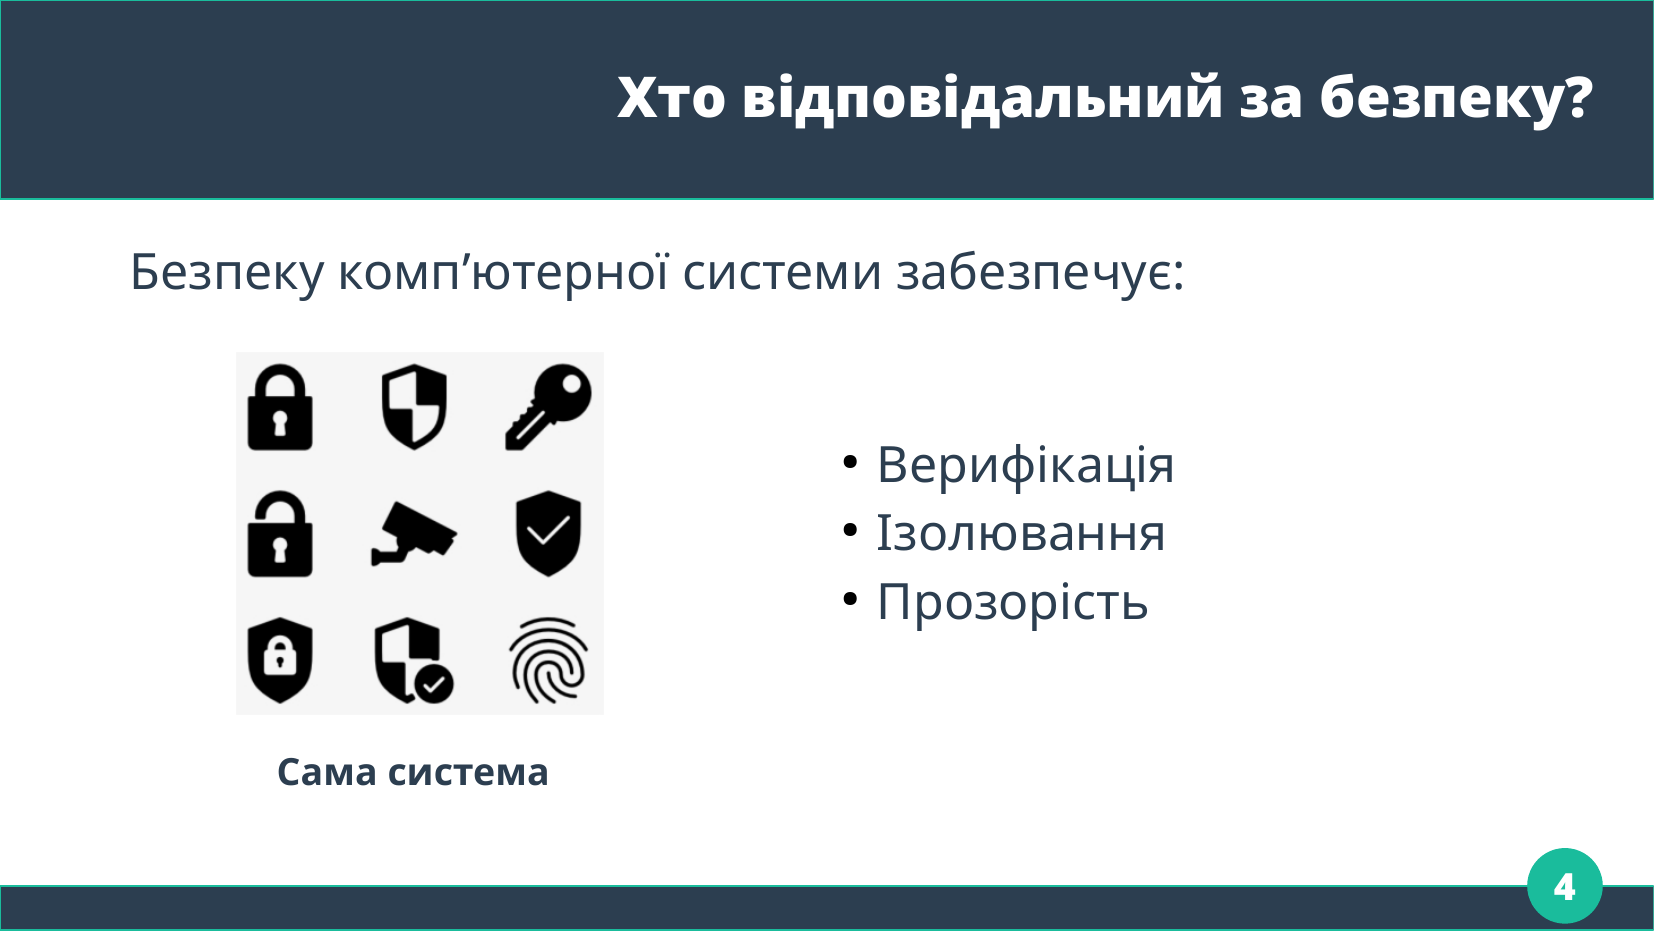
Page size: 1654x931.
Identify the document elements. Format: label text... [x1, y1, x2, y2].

text_box Верифікація Ізолювання Прозорість [826, 265, 1536, 798]
title Хто відповідальний за безпеку? [59, 37, 1595, 156]
list Безпеку комп’ютерної системи забезпечує: [59, 236, 1595, 857]
